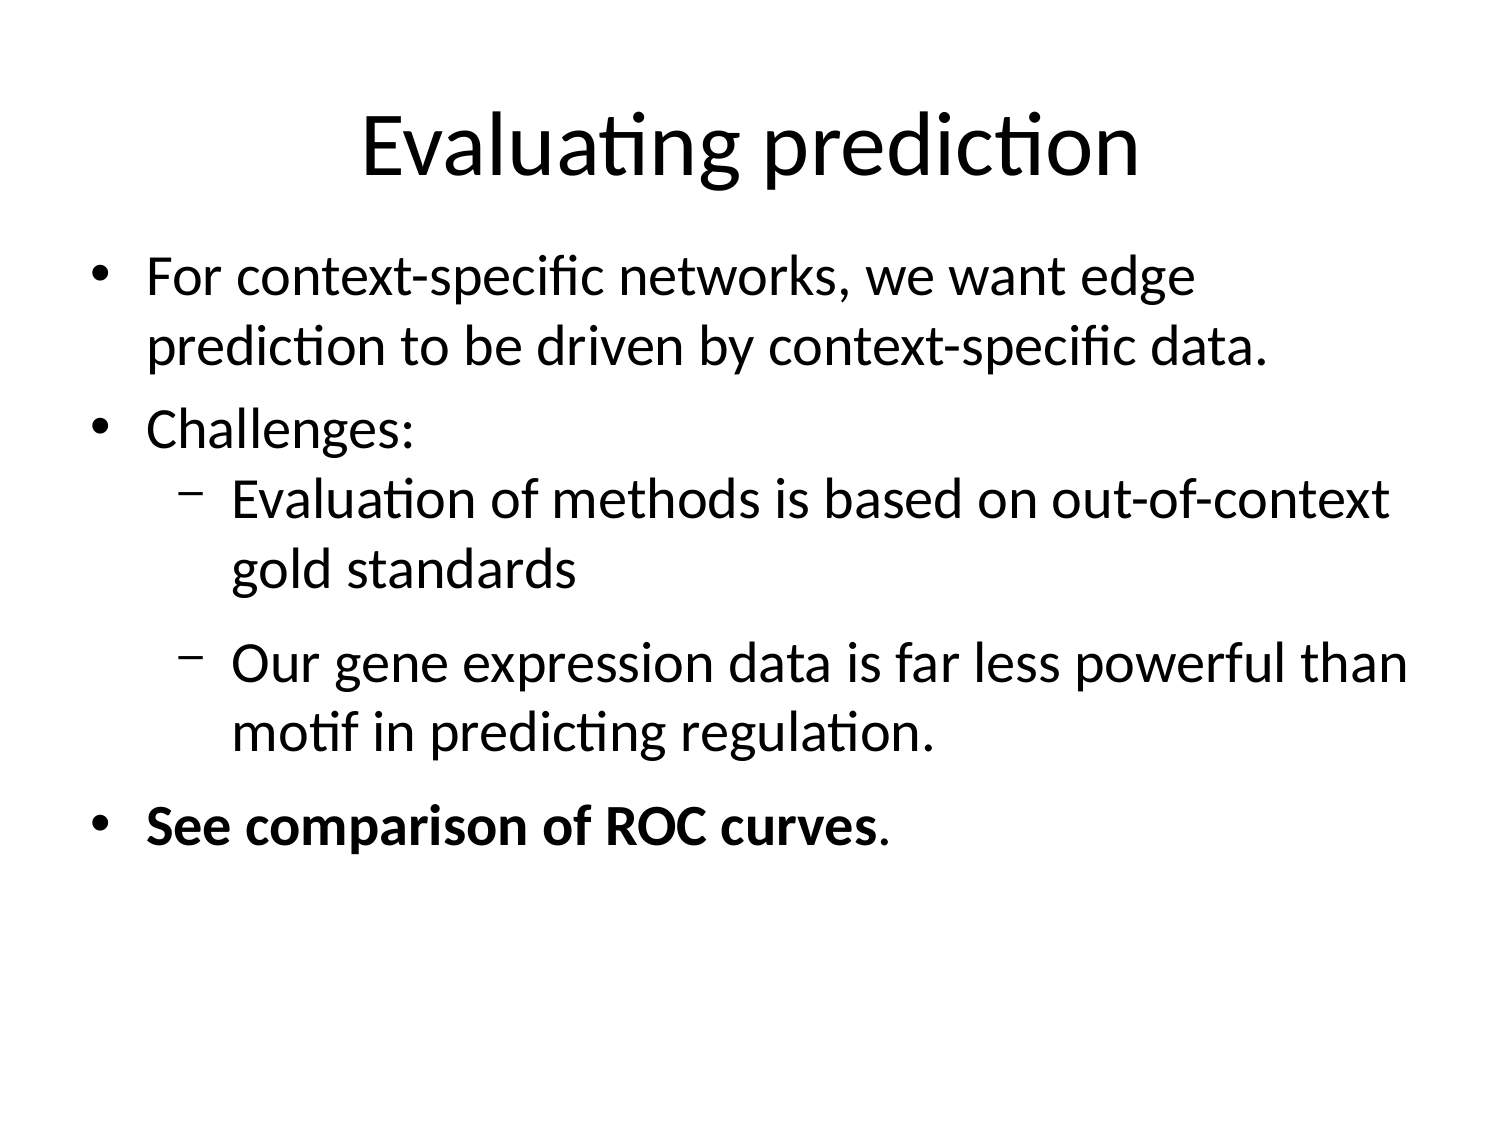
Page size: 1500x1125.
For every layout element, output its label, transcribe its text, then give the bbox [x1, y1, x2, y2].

list For context-specific networks, we want edge prediction to be driven by context-specific data. Challenges: Evaluation of methods is based on out-of-context gold standards Our gene expression data is far less powerful than motif in predicting regulation. See comparison of ROC curves. [75, 230, 1426, 973]
title Evaluating prediction [76, 45, 1427, 233]
